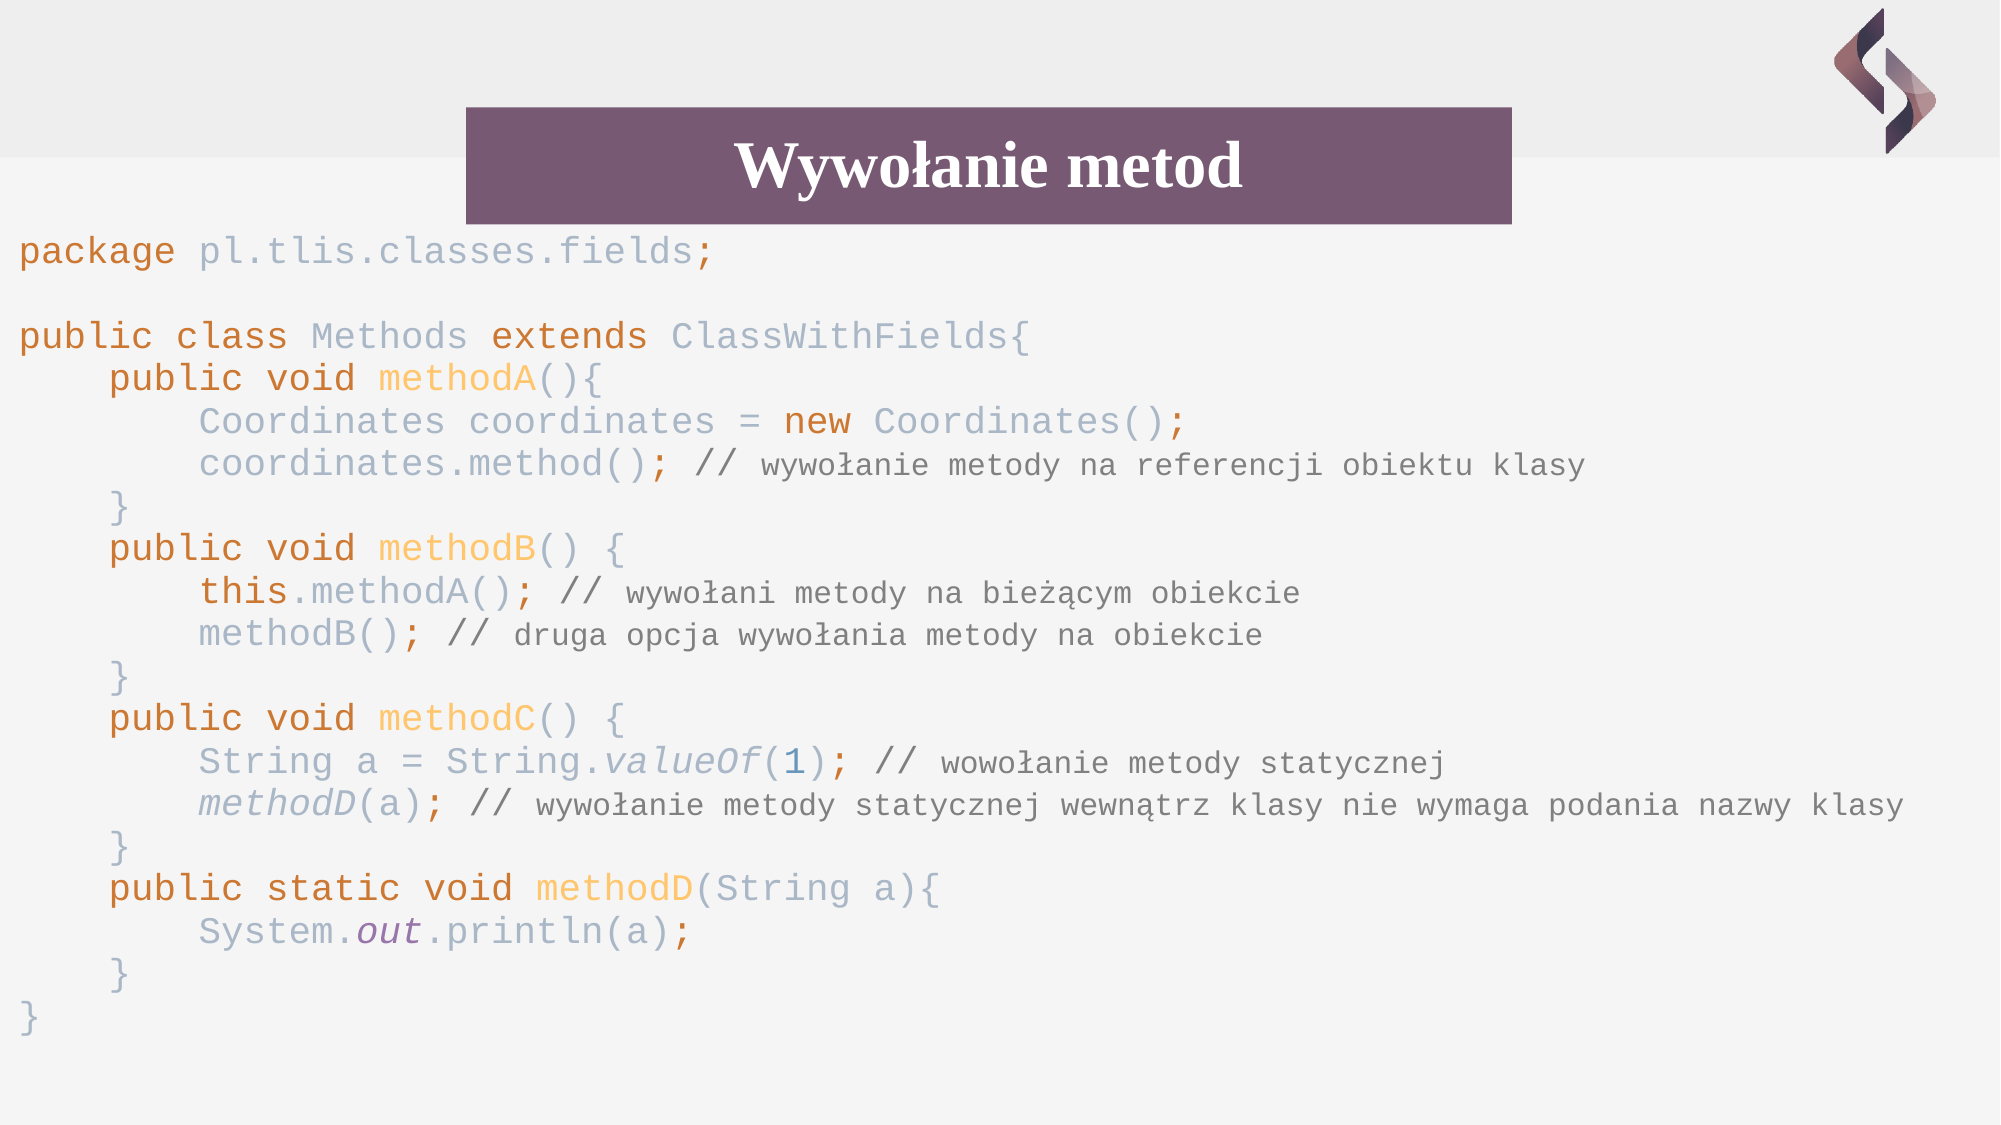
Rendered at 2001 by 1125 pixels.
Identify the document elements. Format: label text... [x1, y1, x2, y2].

text_box package pl.tlis.classes.fields; public class Methods extends ClassWithFields{ public void methodA(){ Coordinates coordinates = new Coordinates(); coordinates.method(); // wywołanie metody na referencji obiektu klasy } public void methodB() { this.methodA(); // wywołani metody na bieżącym obiekcie methodB(); // druga opcja wywołania metody na obiekcie } public void methodC() { String a = String.valueOf(1); // wowołanie metody statycznej methodD(a); // wywołanie metody statycznej wewnątrz klasy nie wymaga podania nazwy klasy } public static void methodD(String a){ System.out.println(a); } } [3, 224, 1973, 1090]
picture [1787, 0, 2001, 166]
text_box Wywołanie metod [466, 107, 1512, 224]
